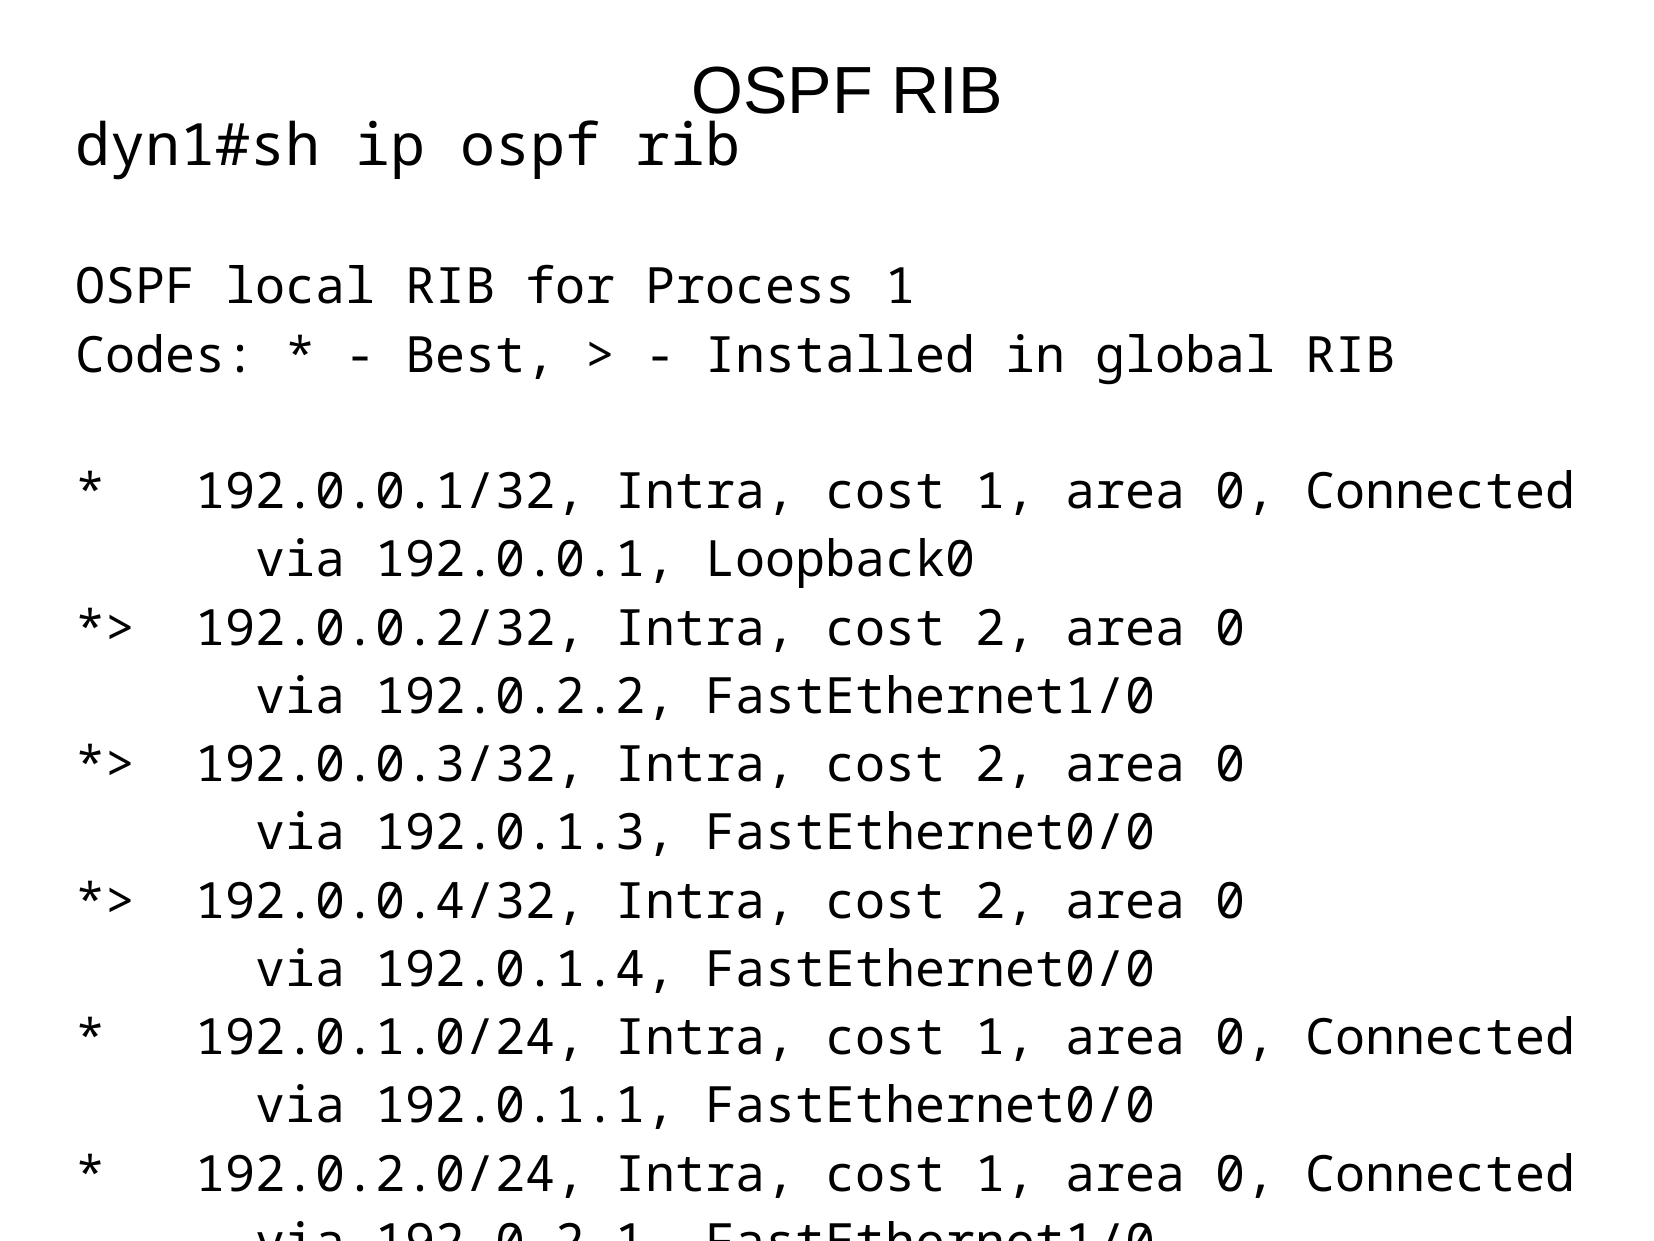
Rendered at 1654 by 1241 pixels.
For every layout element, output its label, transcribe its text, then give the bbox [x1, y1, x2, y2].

title OSPF RIB [82, 48, 1613, 133]
text_box dyn1#sh ip ospf rib OSPF local RIB for Process 1 Codes: * - Best, > - Installed in global RIB * 192.0.0.1/32, Intra, cost 1, area 0, Connected via 192.0.0.1, Loopback0 *> 192.0.0.2/32, Intra, cost 2, area 0 via 192.0.2.2, FastEthernet1/0 *> 192.0.0.3/32, Intra, cost 2, area 0 via 192.0.1.3, FastEthernet0/0 *> 192.0.0.4/32, Intra, cost 2, area 0 via 192.0.1.4, FastEthernet0/0 * 192.0.1.0/24, Intra, cost 1, area 0, Connected via 192.0.1.1, FastEthernet0/0 * 192.0.2.0/24, Intra, cost 1, area 0, Connected via 192.0.2.1, FastEthernet1/0 [75, 230, 1613, 1147]
